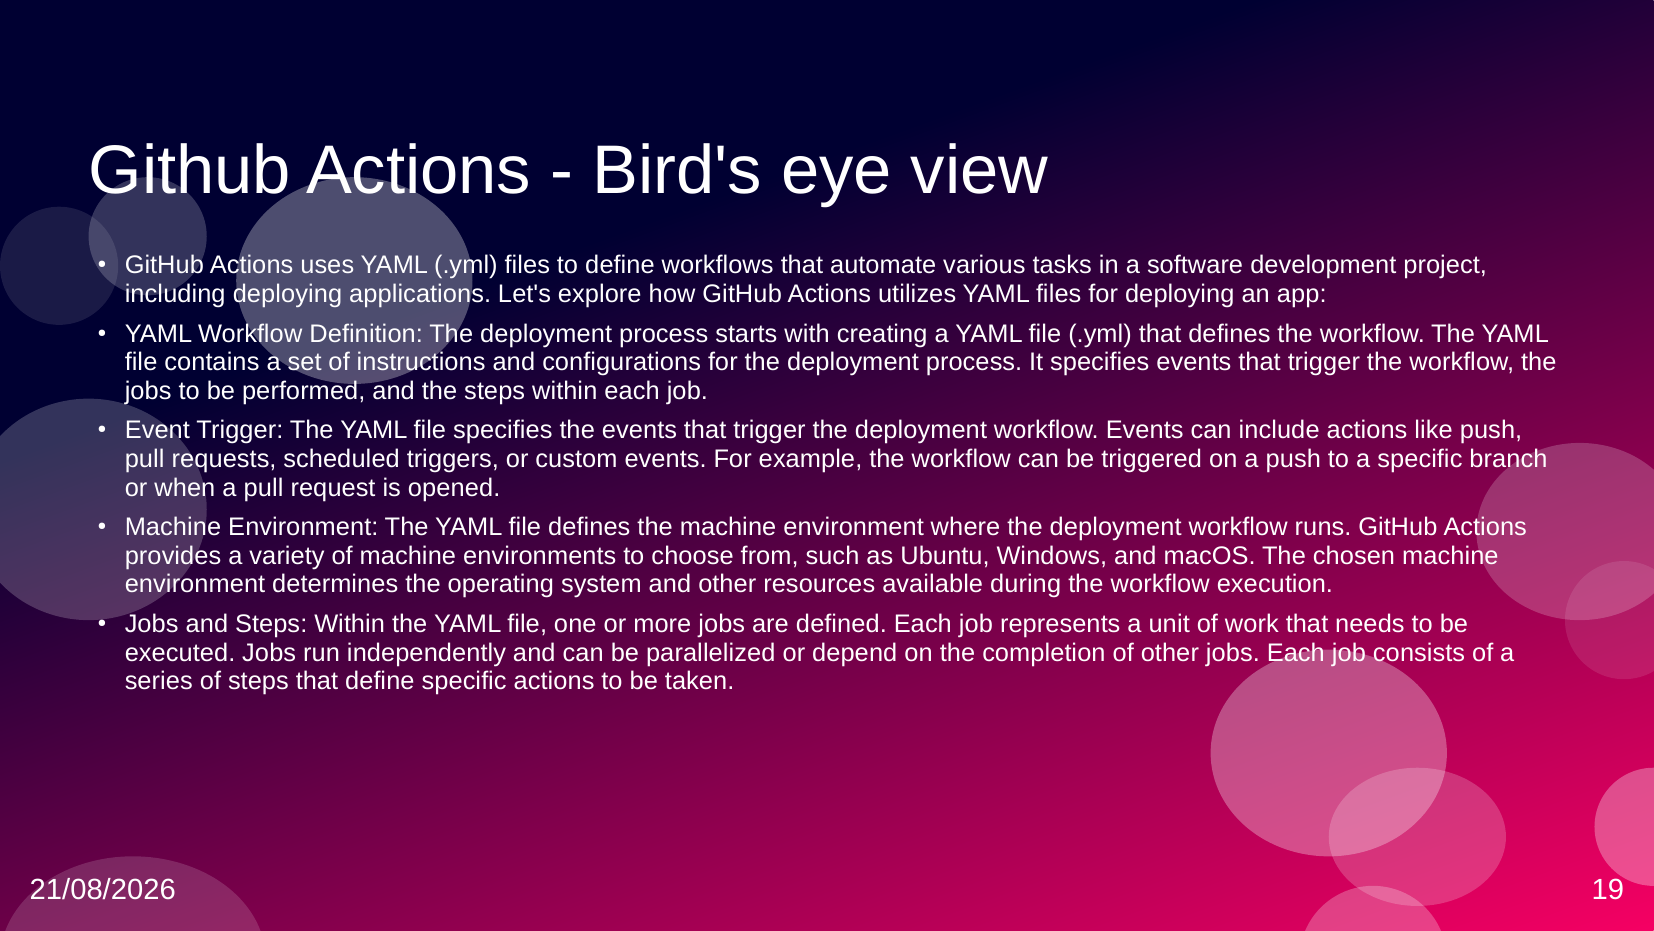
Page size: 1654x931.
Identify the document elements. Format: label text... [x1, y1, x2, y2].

title Github Actions - Bird's eye view [88, 88, 1565, 250]
list GitHub Actions uses YAML (.yml) files to define workflows that automate various tasks in a software development project, including deploying applications. Let's explore how GitHub Actions utilizes YAML files for deploying an app: YAML Workflow Definition: The deployment process starts with creating a YAML file (.yml) that defines the workflow. The YAML file contains a set of instructions and configurations for the deployment process. It specifies events that trigger the workflow, the jobs to be performed, and the steps within each job. Event Trigger: The YAML file specifies the events that trigger the deployment workflow. Events can include actions like push, pull requests, scheduled triggers, or custom events. For example, the workflow can be triggered on a push to a specific branch or when a pull request is opened. Machine Environment: The YAML file defines the machine environment where the deployment workflow runs. GitHub Actions provides a variety of machine environments to choose from, such as Ubuntu, Windows, and macOS. The chosen machine environment determines the operating system and other resources available during the workflow execution. Jobs and Steps: Within the YAML file, one or more jobs are defined. Each job represents a unit of work that needs to be executed. Jobs run independently and can be parallelized or depend on the completion of other jobs. Each job consists of a series of steps that define specific actions to be taken. [88, 250, 1565, 709]
